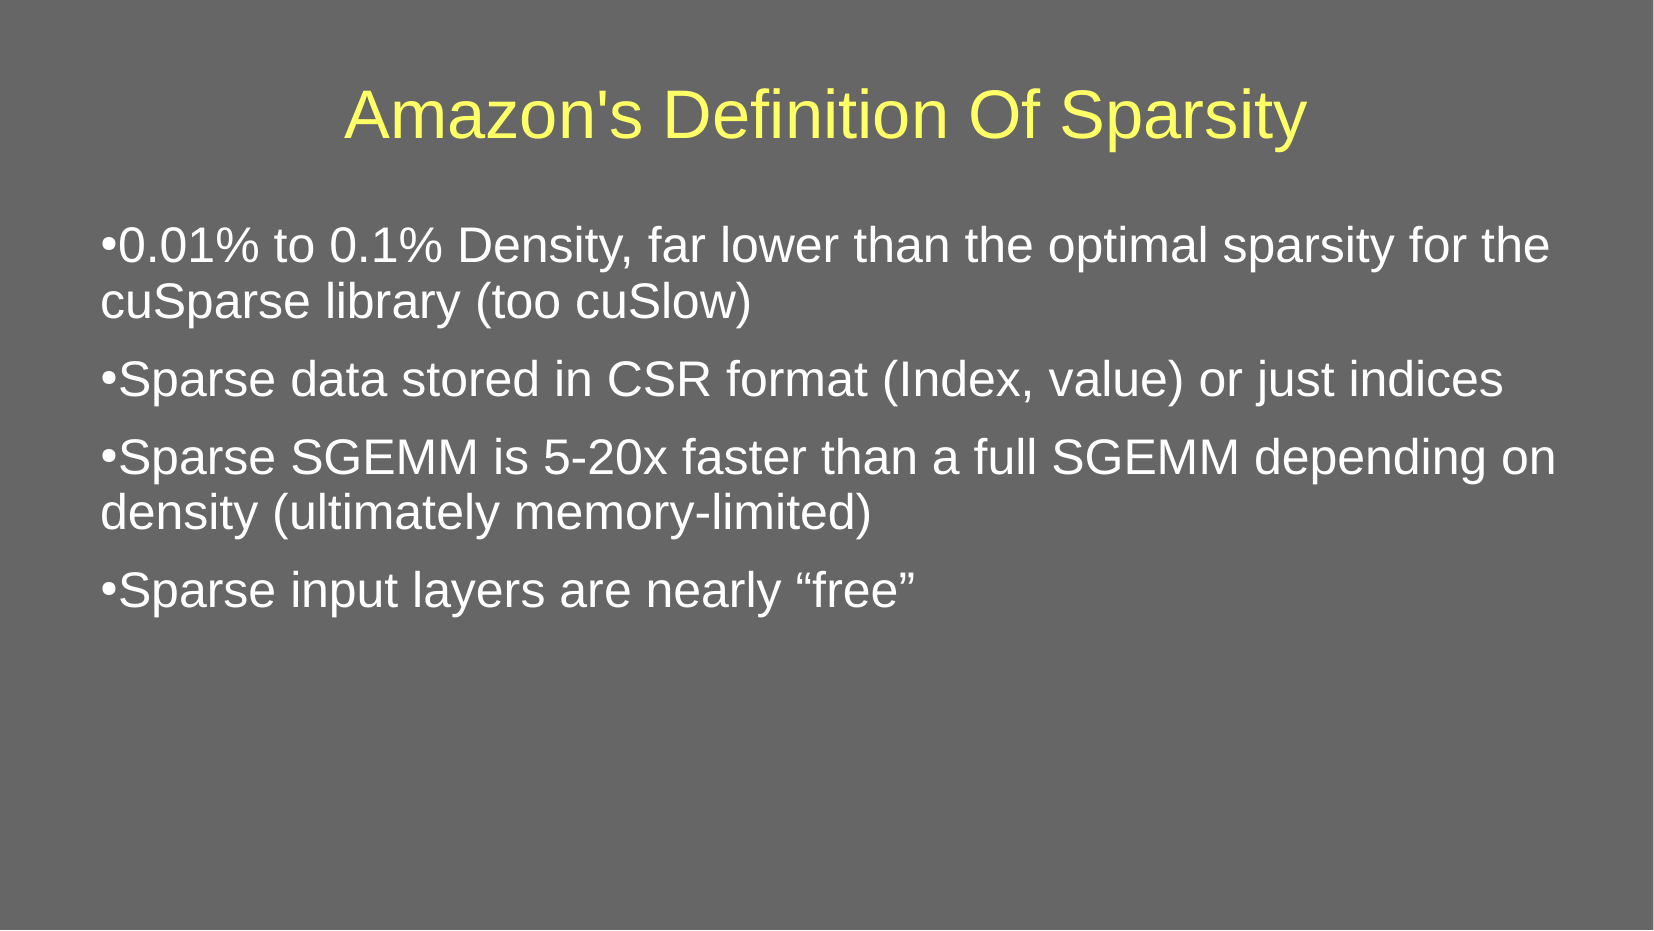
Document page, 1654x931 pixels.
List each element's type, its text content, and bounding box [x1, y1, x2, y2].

title Amazon's Definition Of Sparsity [82, 36, 1571, 193]
list 0.01% to 0.1% Density, far lower than the optimal sparsity for the cuSparse library (too cuSlow) Sparse data stored in CSR format (Index, value) or just indices Sparse SGEMM is 5-20x faster than a full SGEMM depending on density (ultimately memory-limited) Sparse input layers are nearly “free” [82, 217, 1571, 757]
